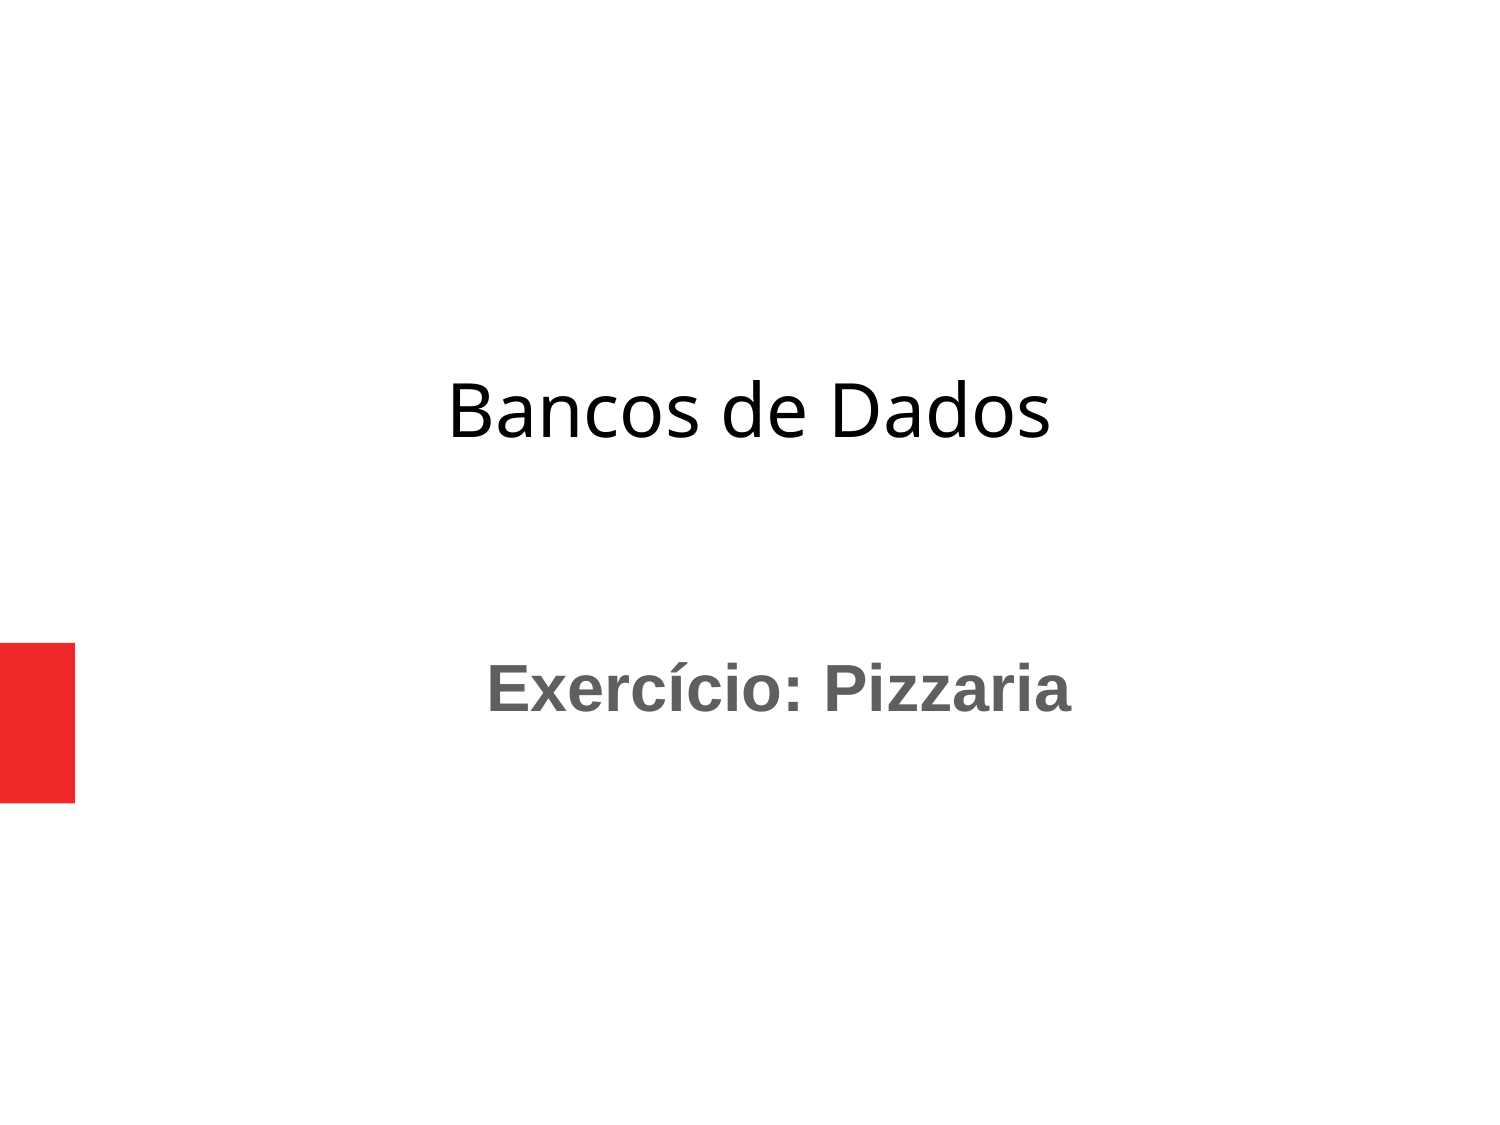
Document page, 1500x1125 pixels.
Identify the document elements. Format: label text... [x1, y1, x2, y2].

title Bancos de Dados [112, 349, 1388, 591]
subtitle Exercício: Pizzaria [165, 637, 1394, 925]
